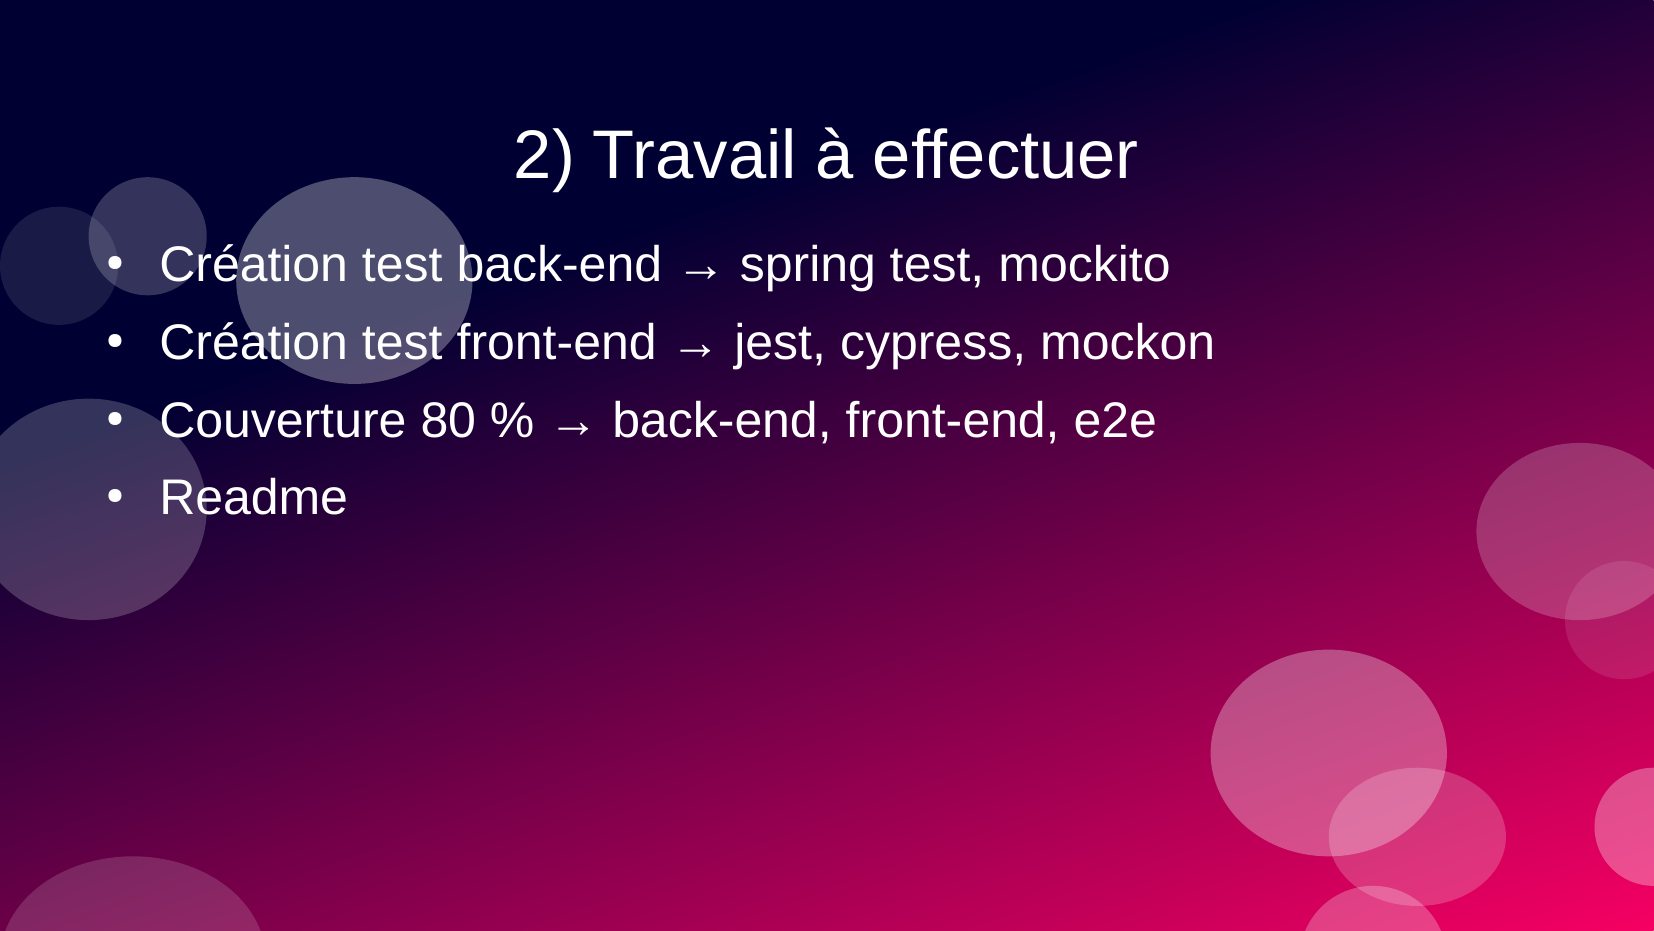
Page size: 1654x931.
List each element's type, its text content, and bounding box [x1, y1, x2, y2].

list Création test back-end → spring test, mockito Création test front-end → jest, cypress, mockon Couverture 80 % → back-end, front-end, e2e Readme [88, 236, 1565, 783]
title 2) Travail à effectuer [88, 73, 1565, 236]
